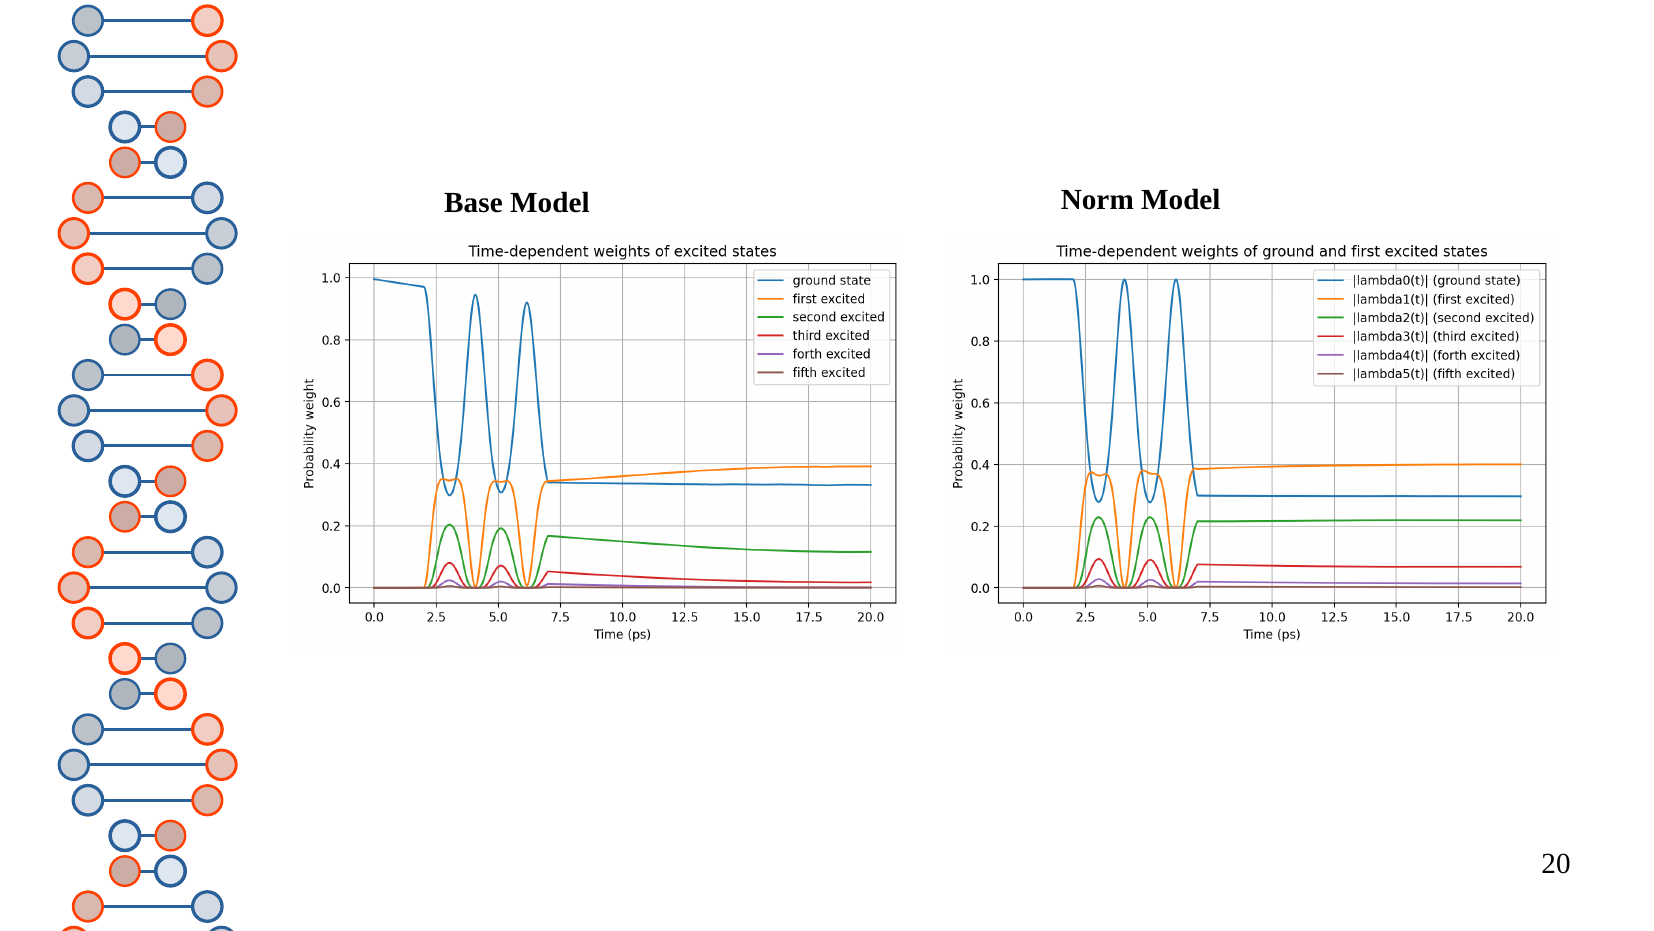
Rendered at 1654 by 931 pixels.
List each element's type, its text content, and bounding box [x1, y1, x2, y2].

picture [295, 236, 904, 650]
text_box Norm Model [1046, 175, 1259, 223]
text_box Base Model [429, 178, 611, 226]
picture [944, 236, 1554, 650]
